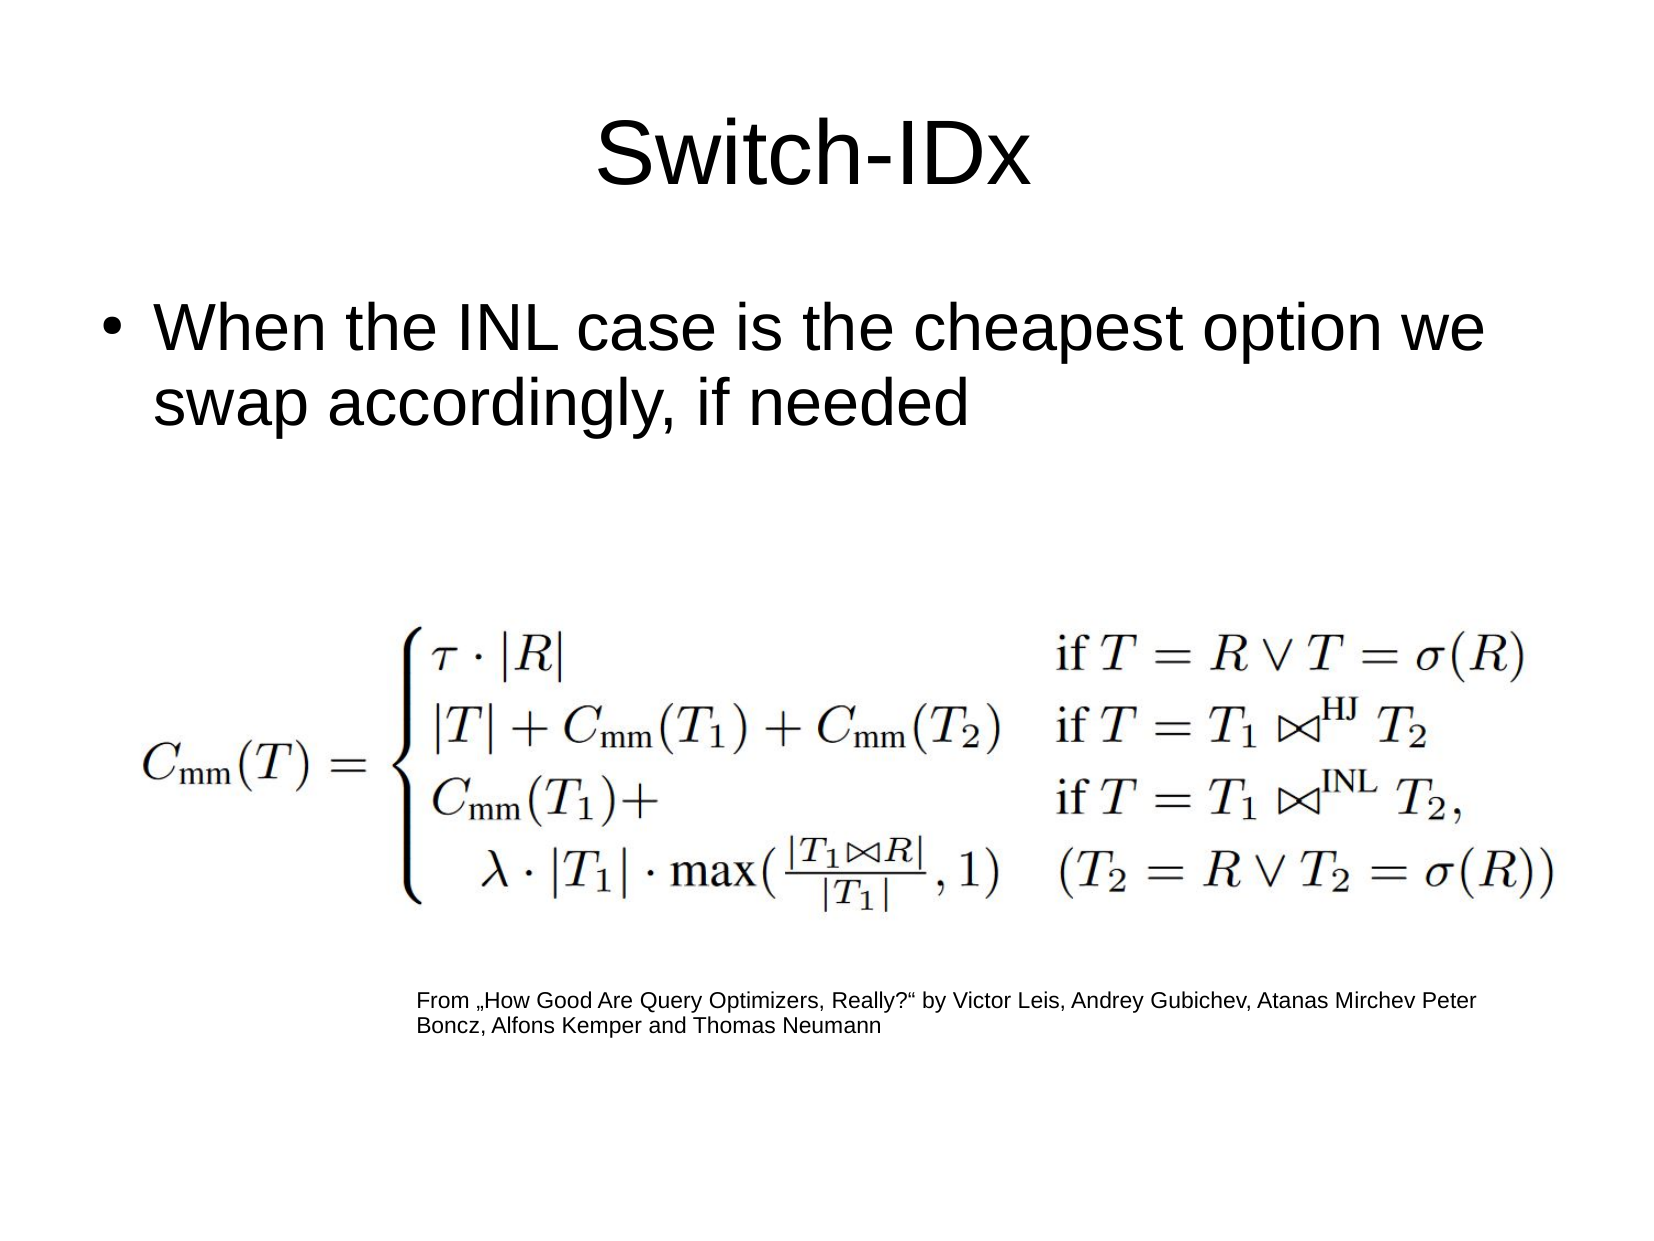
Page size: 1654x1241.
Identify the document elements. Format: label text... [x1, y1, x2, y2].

title Switch-IDx [82, 49, 1571, 257]
text_box From „How Good Are Query Optimizers, Really?“ by Victor Leis, Andrey Gubichev, Atanas Mirchev Peter Boncz, Alfons Kemper and Thomas Neumann [401, 980, 1512, 1080]
list When the INL case is the cheapest option we swap accordingly, if needed [82, 290, 1571, 1010]
picture [106, 584, 1595, 934]
